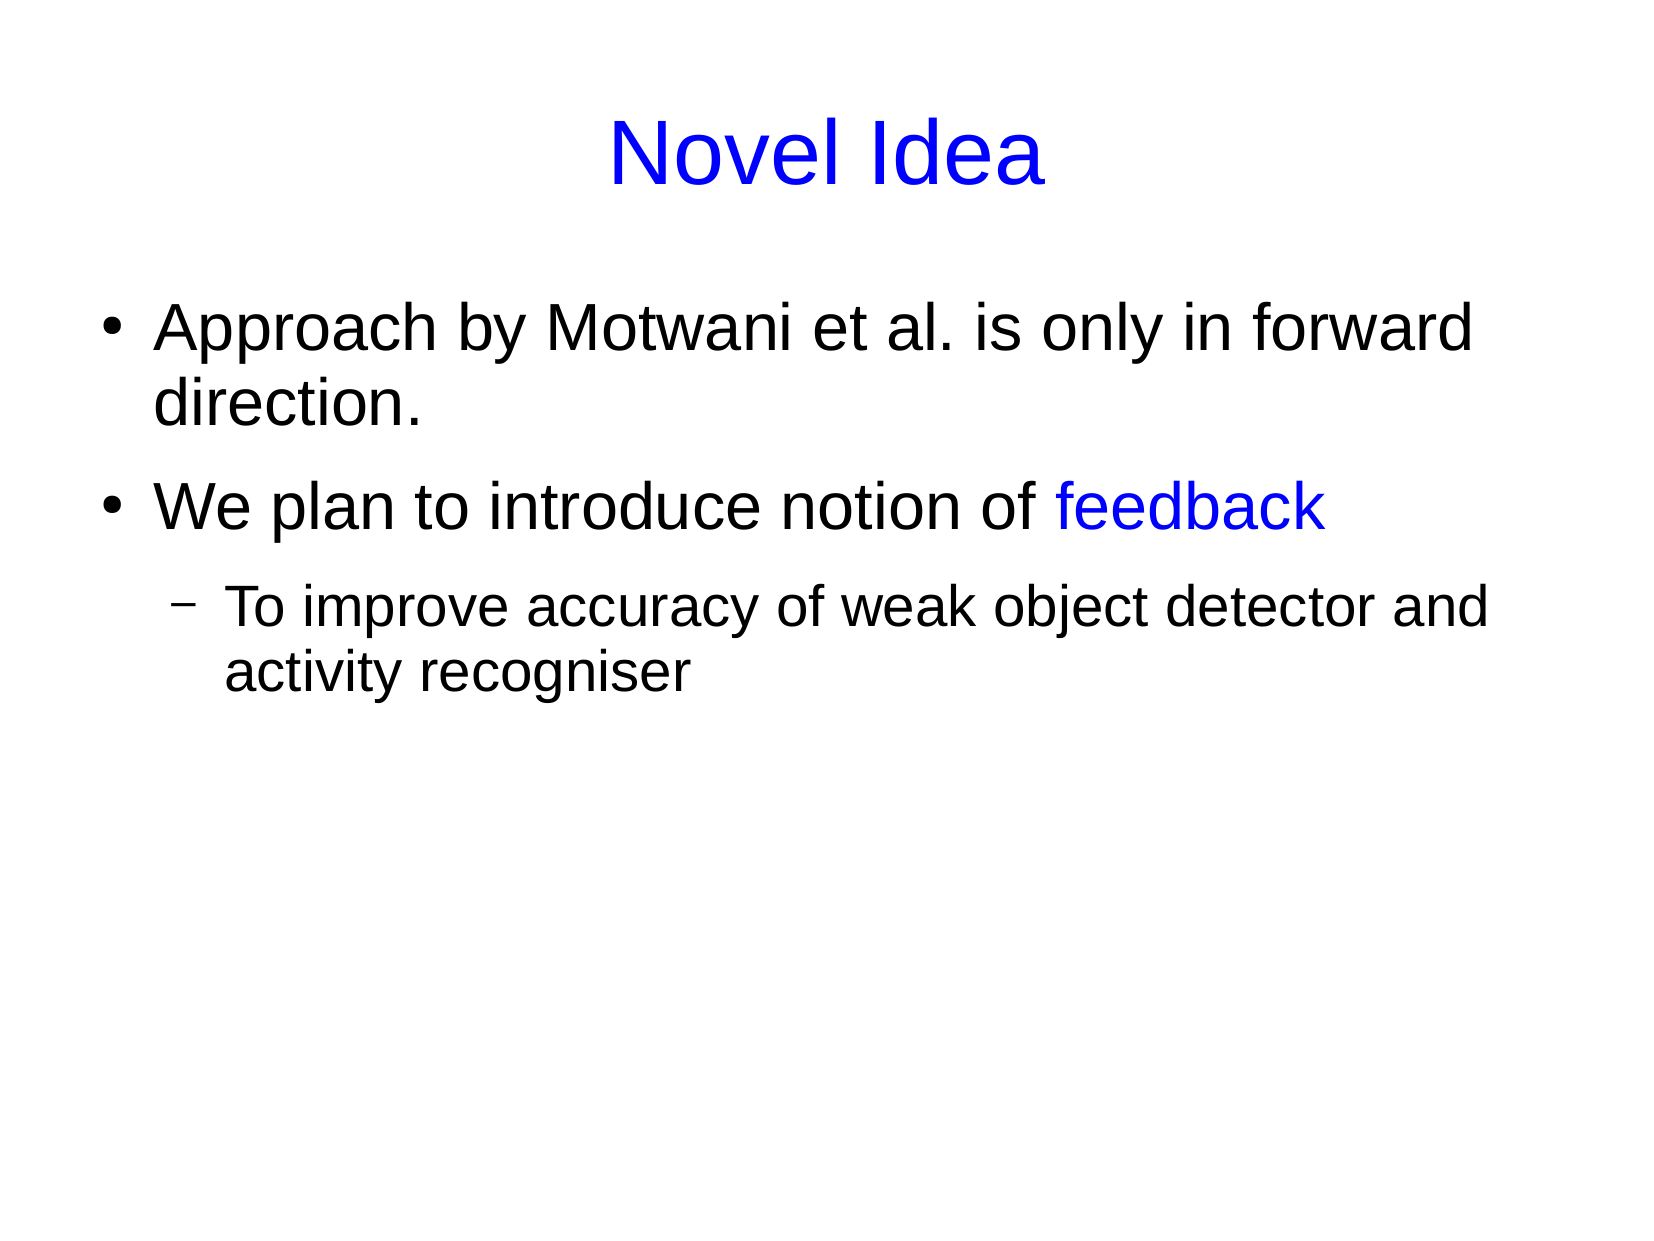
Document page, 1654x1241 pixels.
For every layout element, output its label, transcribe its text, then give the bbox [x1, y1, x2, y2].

title Novel Idea [82, 49, 1571, 257]
list Approach by Motwani et al. is only in forward direction. We plan to introduce notion of feedback To improve accuracy of weak object detector and activity recogniser [82, 290, 1538, 1010]
